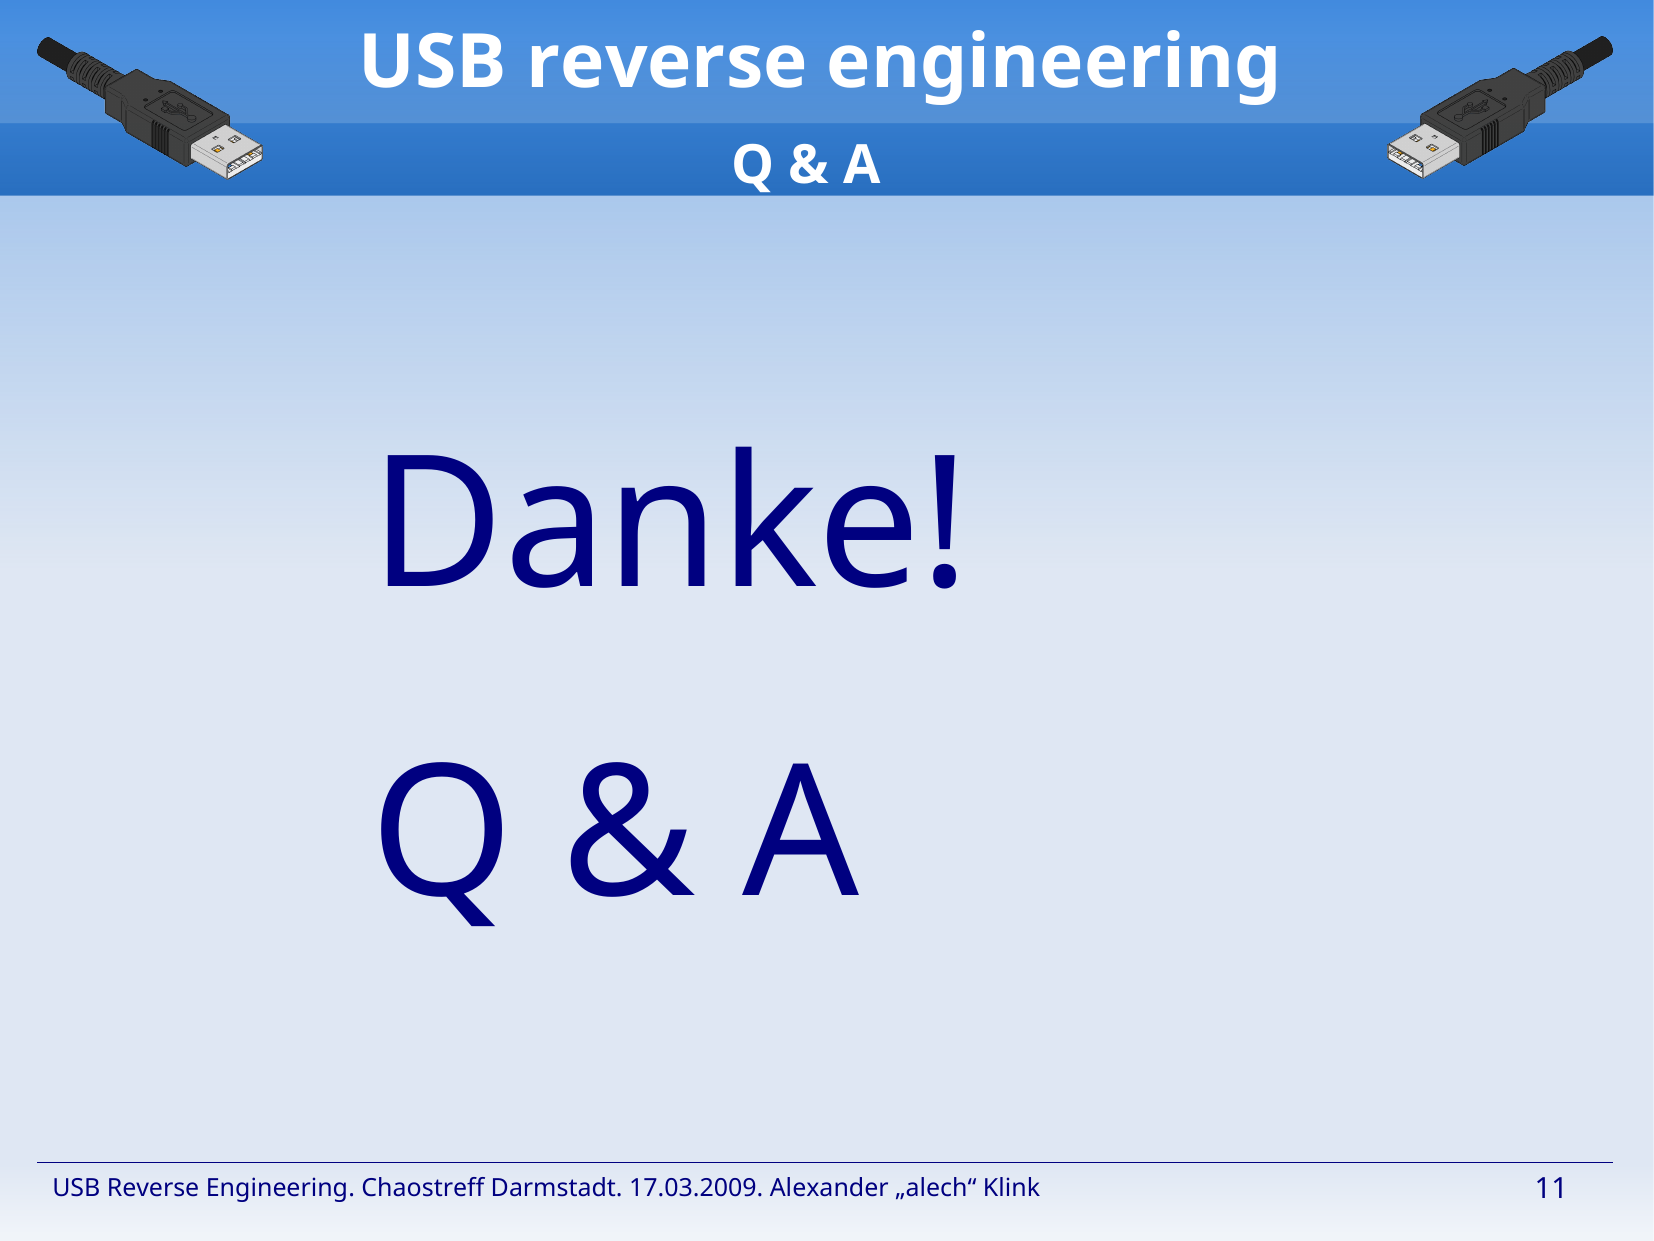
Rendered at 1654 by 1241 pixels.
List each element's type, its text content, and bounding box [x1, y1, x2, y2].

text_box Danke! Q & A [295, 382, 1293, 899]
title USB reverse engineering [76, 0, 1565, 208]
text_box <number> [1553, 1159, 1654, 1230]
text_box USB Reverse Engineering. Chaostreff Darmstadt. 17.03.2009. Alexander „alech“ Klink [151, 1162, 1553, 1208]
text_box Q & A [450, 118, 1163, 200]
text_box [37, 1162, 151, 1220]
picture [0, 0, 1654, 1241]
